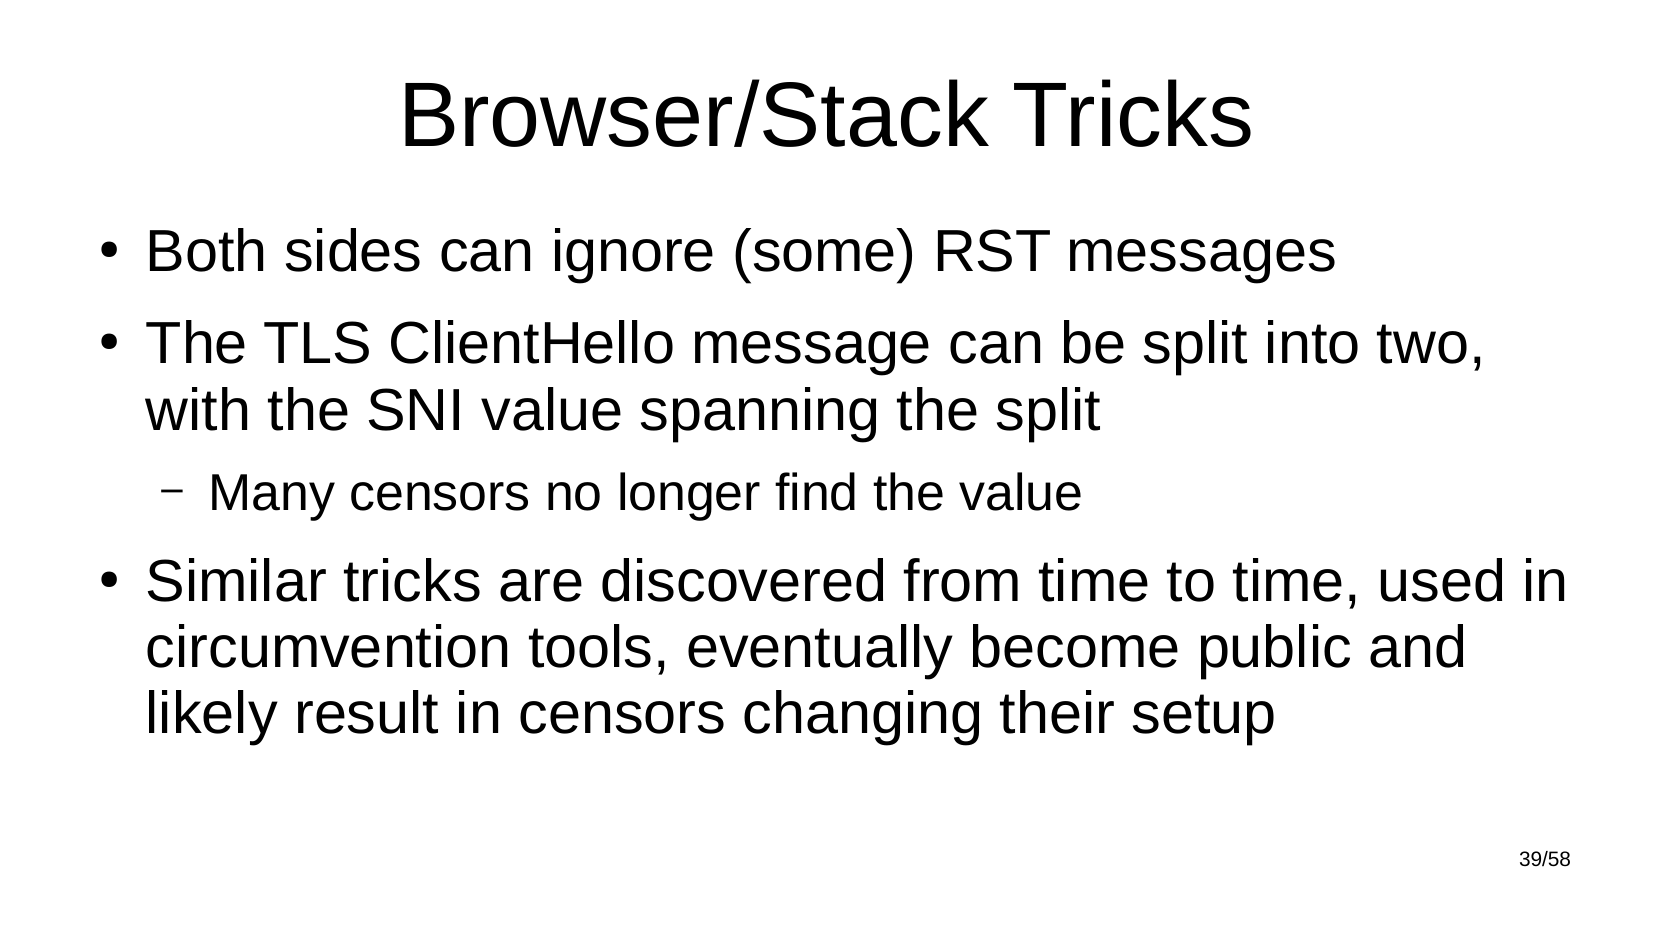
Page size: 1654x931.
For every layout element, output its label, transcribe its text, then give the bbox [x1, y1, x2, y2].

title Browser/Stack Tricks [82, 37, 1571, 193]
list Both sides can ignore (some) RST messages The TLS ClientHello message can be split into two, with the SNI value spanning the split Many censors no longer find the value Similar tricks are discovered from time to time, used in circumvention tools, eventually become public and likely result in censors changing their setup [82, 217, 1571, 758]
